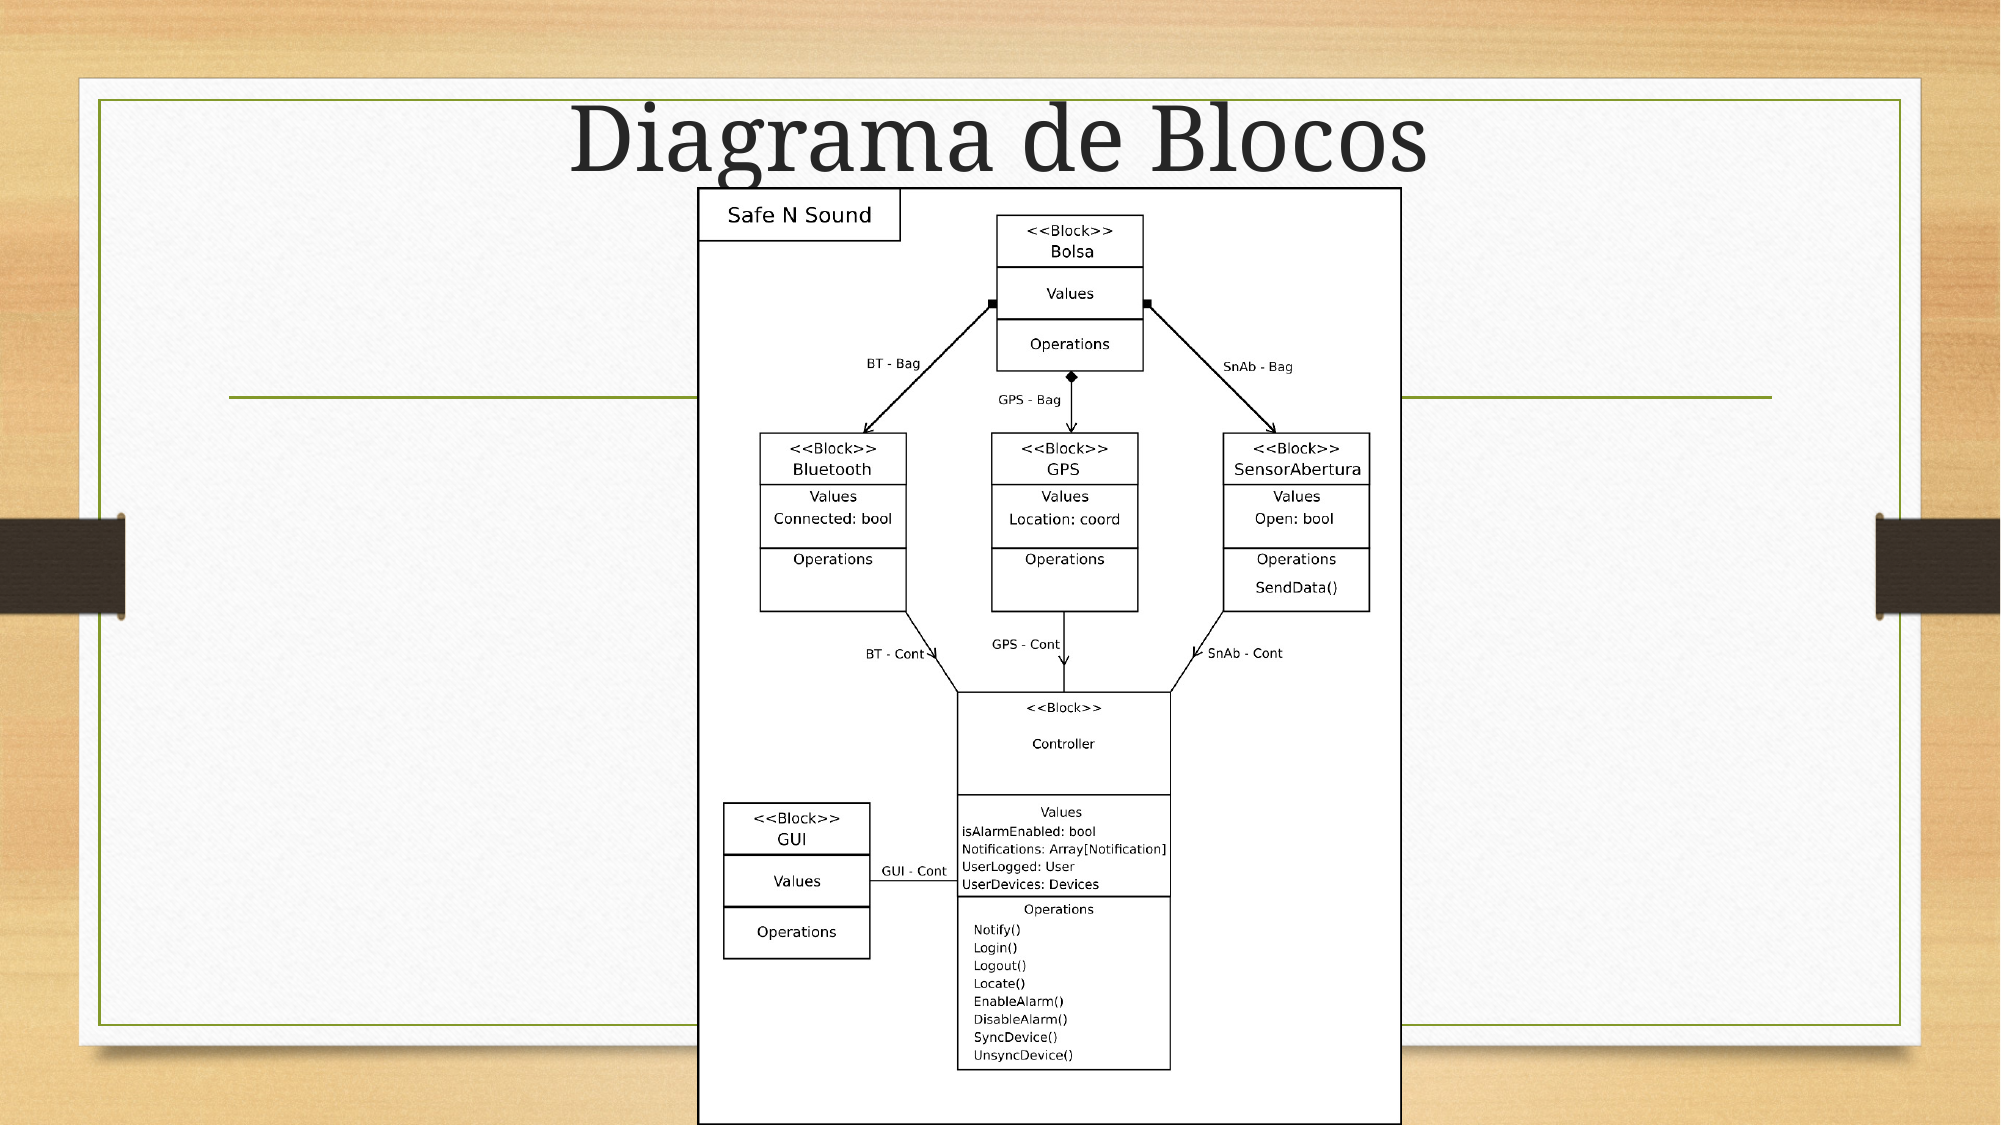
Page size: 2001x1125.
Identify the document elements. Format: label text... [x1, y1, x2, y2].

title Diagrama de Blocos [212, 27, 1788, 242]
picture [697, 187, 1402, 1125]
